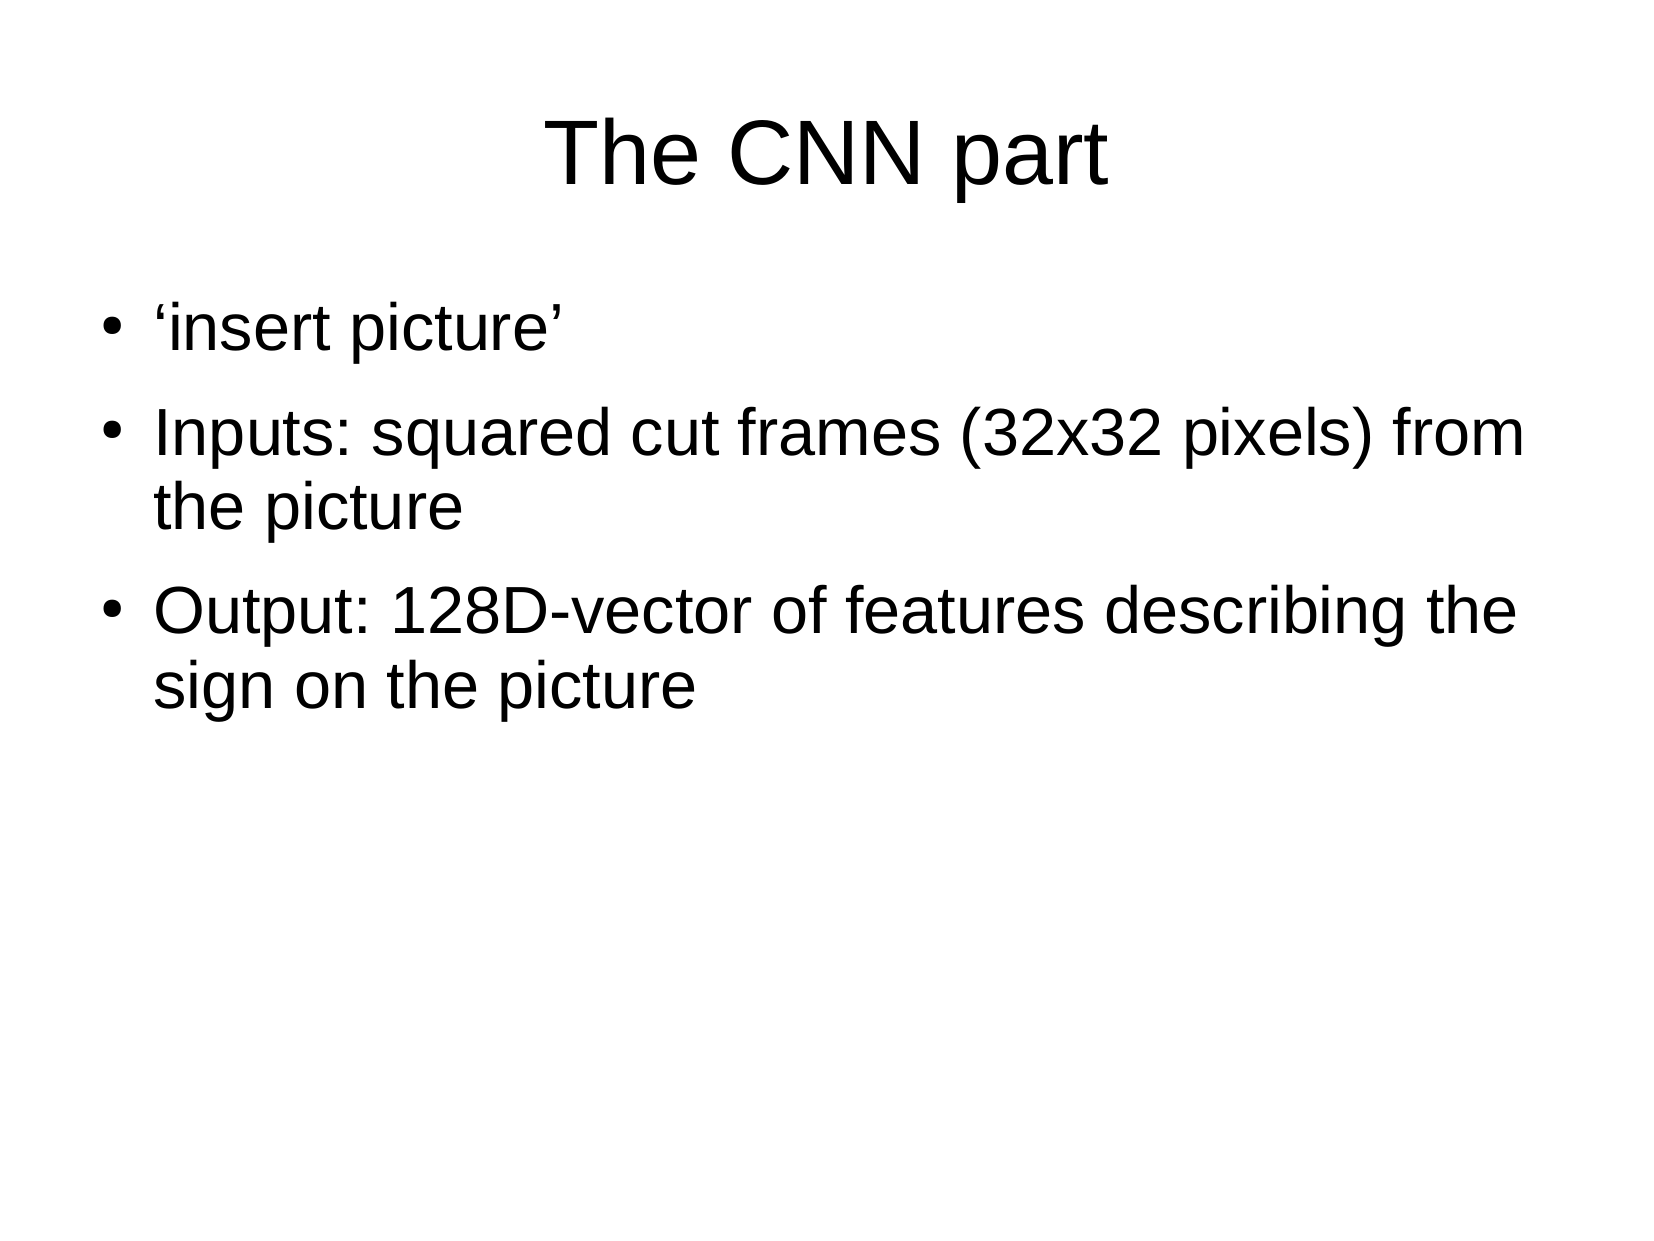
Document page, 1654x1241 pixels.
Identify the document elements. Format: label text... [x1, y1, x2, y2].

title The CNN part [82, 49, 1571, 257]
list ‘insert picture’ Inputs: squared cut frames (32x32 pixels) from the picture Output: 128D-vector of features describing the sign on the picture [82, 290, 1571, 1010]
